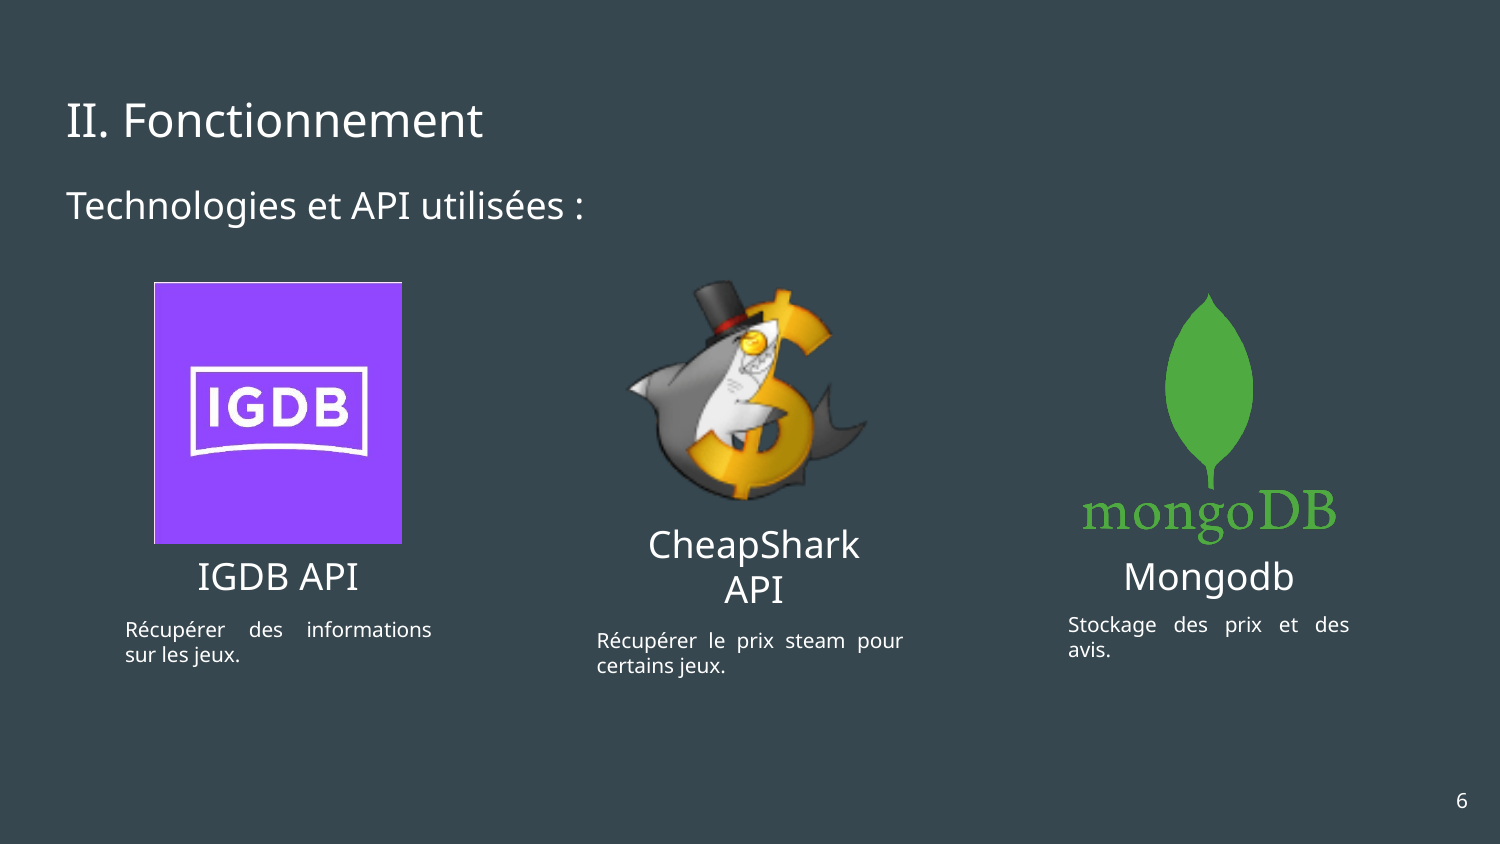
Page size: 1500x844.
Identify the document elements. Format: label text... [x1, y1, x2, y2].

text_box Mongodb [1162, 572, 1174, 588]
text_box Récupérer des informations sur les jeux. [109, 594, 447, 689]
text_box IGDB API [180, 550, 377, 594]
text_box Mongodb [1142, 568, 1150, 589]
title II. Fonctionnement [51, 72, 1449, 167]
picture [622, 270, 870, 531]
text_box Mongodb [1185, 572, 1196, 589]
text_box Mongodb [1230, 572, 1242, 588]
picture [154, 282, 402, 544]
text_box CheapShark API [630, 540, 878, 591]
text_box Stockage des prix et des avis. [1053, 589, 1365, 684]
picture [1077, 286, 1341, 551]
slide_number <number> [1392, 767, 1483, 833]
text_box Mongodb [1253, 572, 1265, 588]
text_box Mongodb [1093, 550, 1324, 589]
text_box Mongodb [1208, 572, 1220, 588]
text_box Récupérer le prix steam pour certains jeux. [581, 605, 919, 700]
text_box Mongodb [1277, 572, 1289, 588]
text_box Technologies et API utilisées : [51, 166, 614, 232]
text_box Mongodb [1130, 569, 1138, 589]
